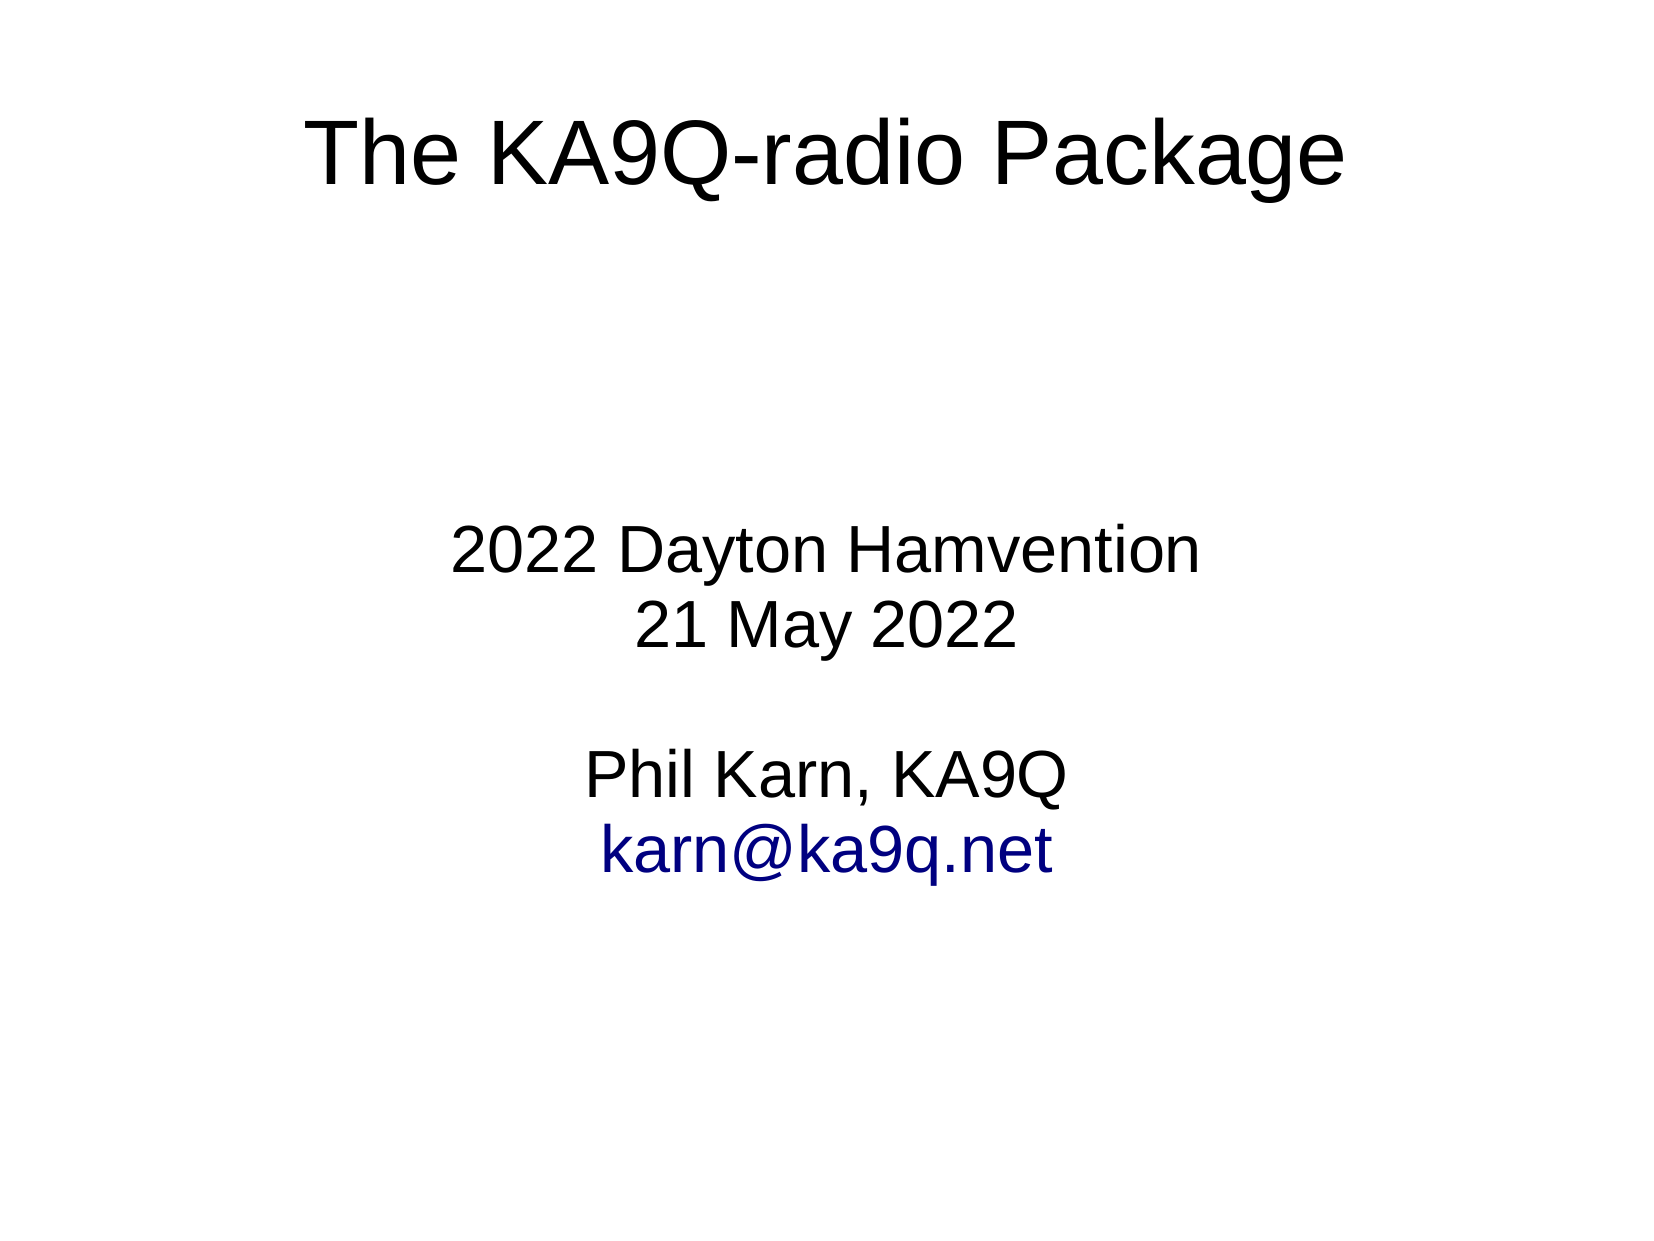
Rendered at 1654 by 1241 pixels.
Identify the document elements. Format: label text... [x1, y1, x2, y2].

title The KA9Q-radio Package [82, 49, 1571, 257]
subtitle 2022 Dayton Hamvention 21 May 2022 Phil Karn, KA9Q karn@ka9q.net [82, 290, 1571, 1109]
